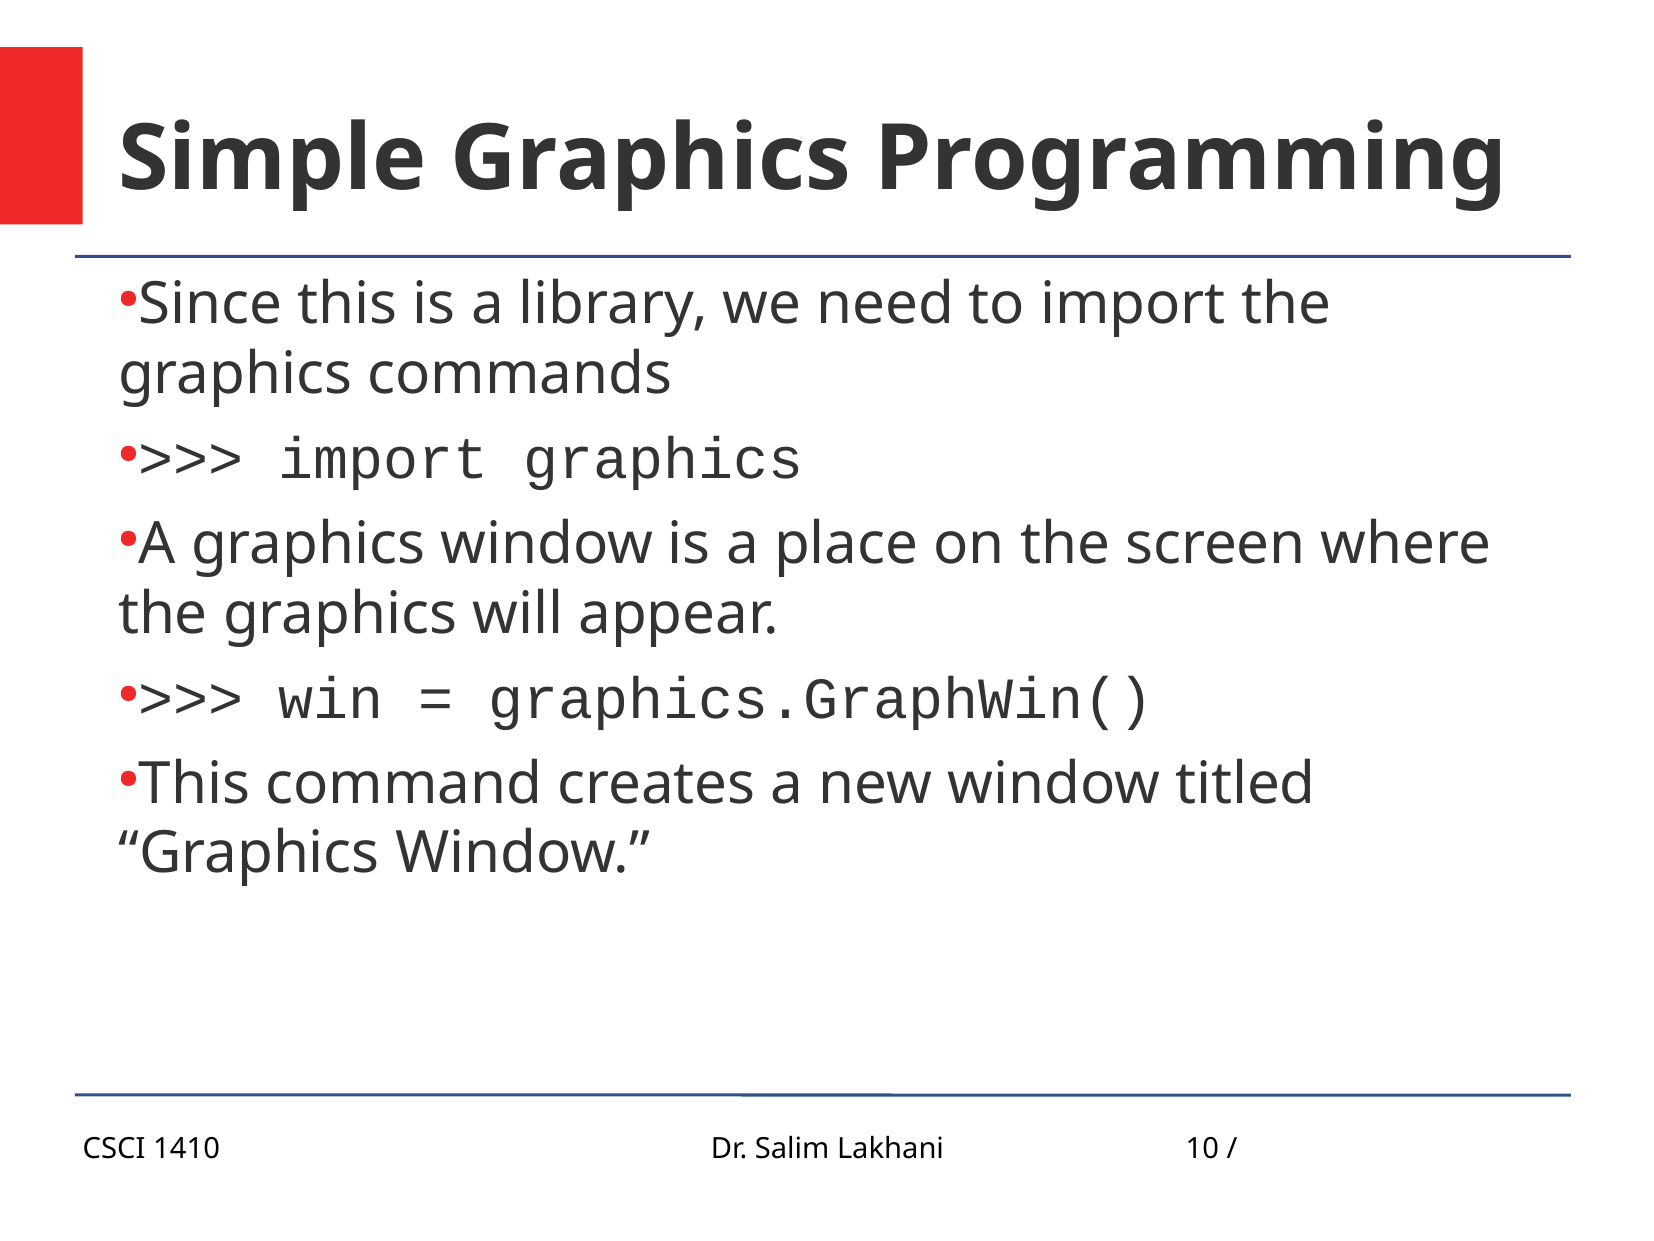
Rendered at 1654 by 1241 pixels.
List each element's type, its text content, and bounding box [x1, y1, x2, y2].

text_box / [1185, 1129, 1571, 1216]
text_box CSCI 1410 [82, 1129, 468, 1216]
text_box Dr. Salim Lakhani [565, 1129, 1090, 1216]
list Since this is a library, we need to import the graphics commands >>> import graphics A graphics window is a place on the screen where the graphics will appear. >>> win = graphics.GraphWin() This command creates a new window titled “Graphics Window.” [118, 265, 1536, 934]
title Simple Graphics Programming [118, 49, 1571, 257]
